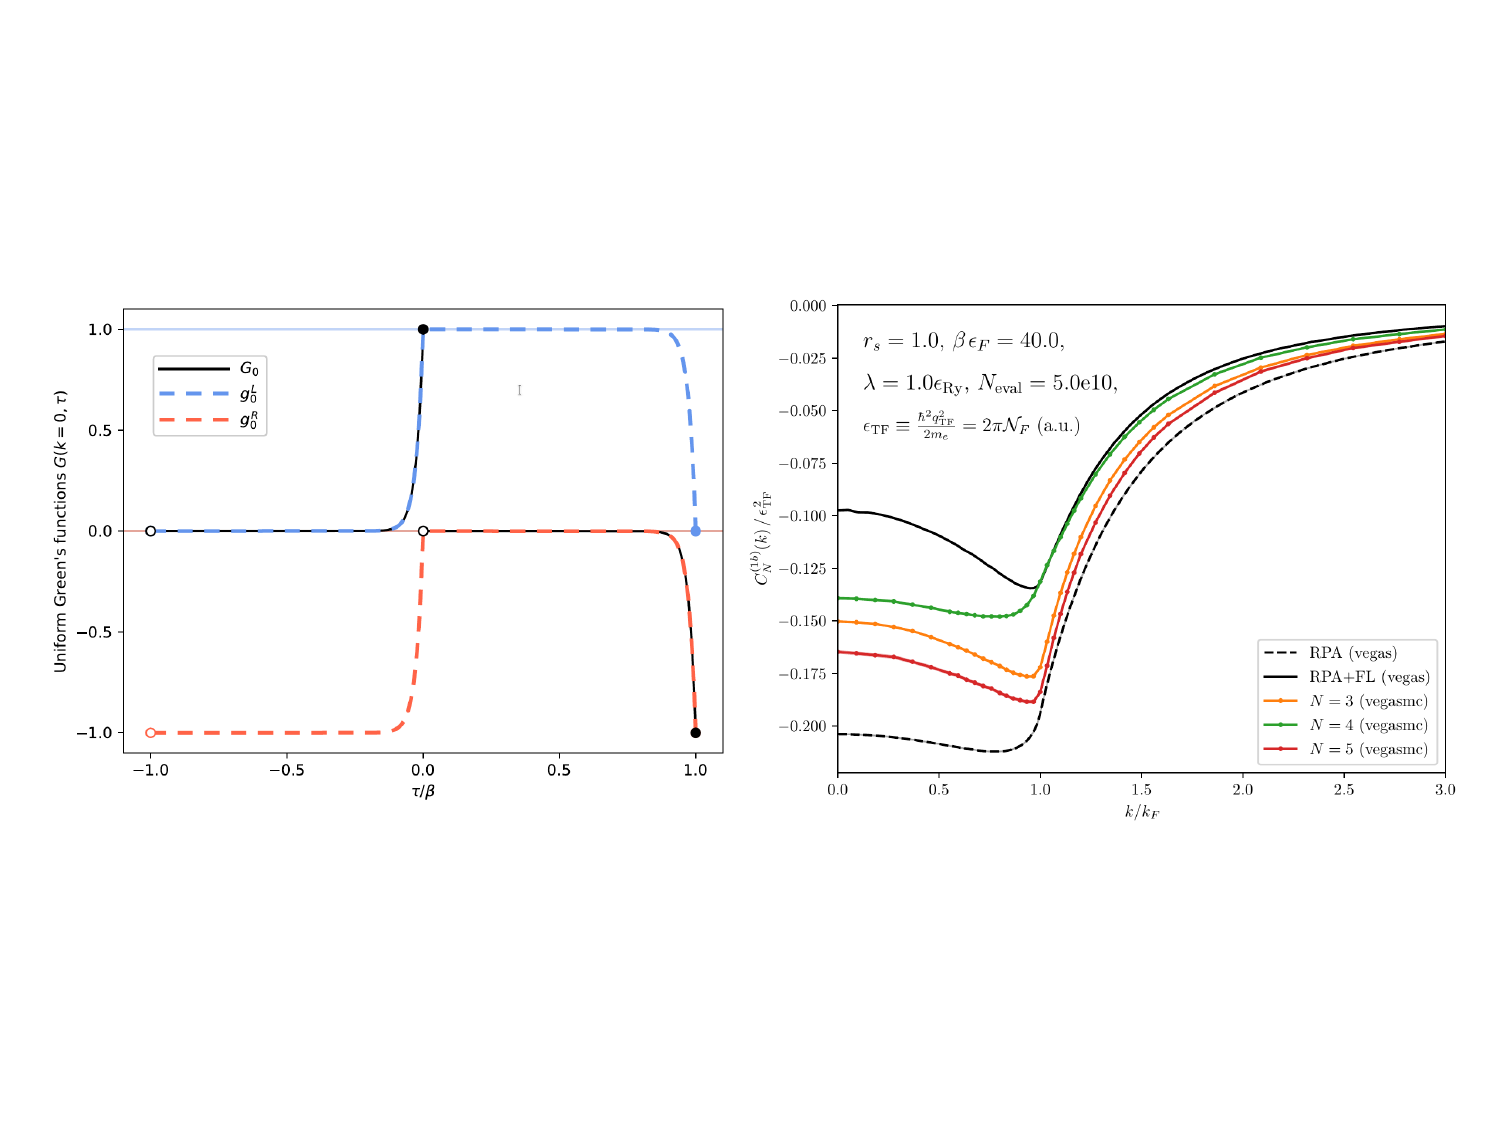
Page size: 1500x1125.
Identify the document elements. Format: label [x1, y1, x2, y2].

picture [45, 299, 731, 811]
picture [735, 284, 1471, 836]
